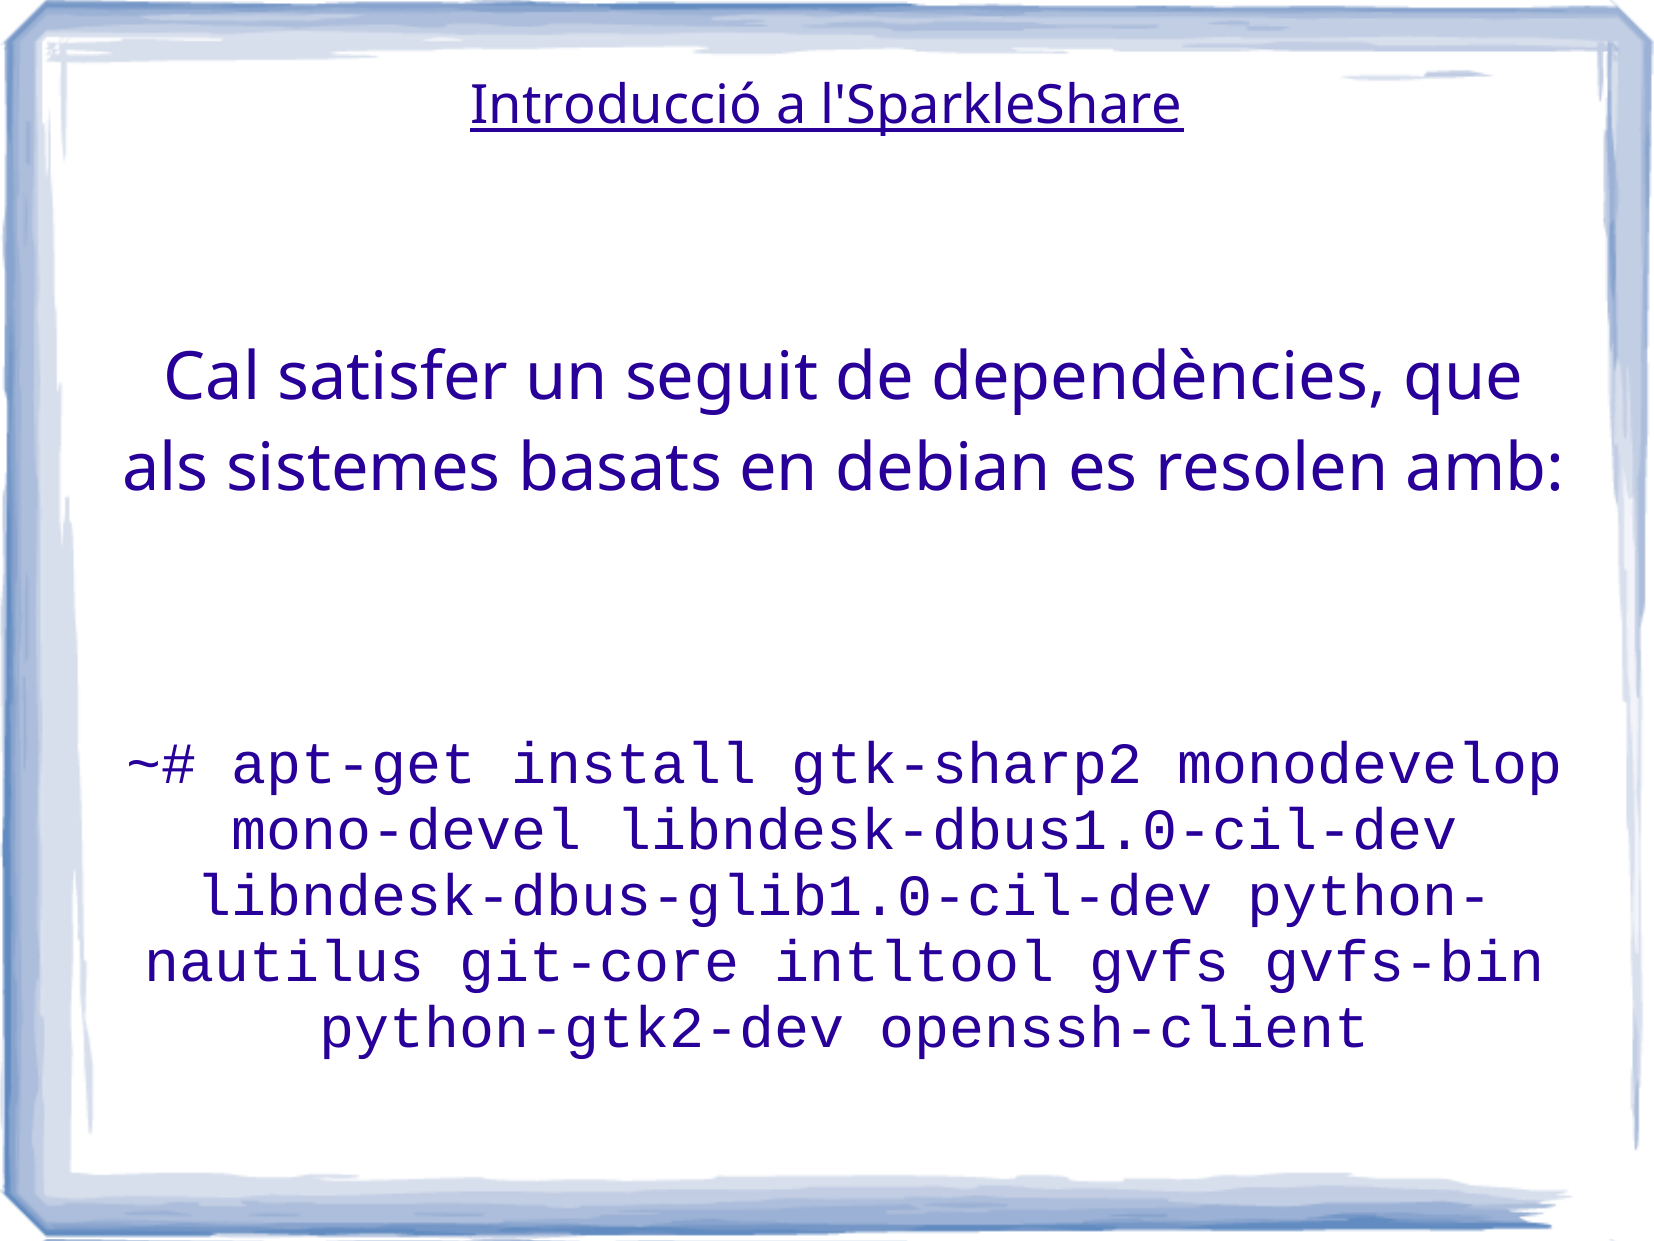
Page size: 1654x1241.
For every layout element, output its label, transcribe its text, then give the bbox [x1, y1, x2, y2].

title Introducció a l'SparkleShare [82, 56, 1571, 148]
subtitle Cal satisfer un seguit de dependències, que als sistemes basats en debian es resolen amb: ~# apt-get install gtk-sharp2 monodevelop mono-devel libndesk-dbus1.0-cil-dev libndesk-dbus-glib1.0-cil-dev python-nautilus git-core intltool gvfs gvfs-bin python-gtk2-dev openssh-client [118, 332, 1571, 1136]
picture [0, 0, 1654, 1241]
